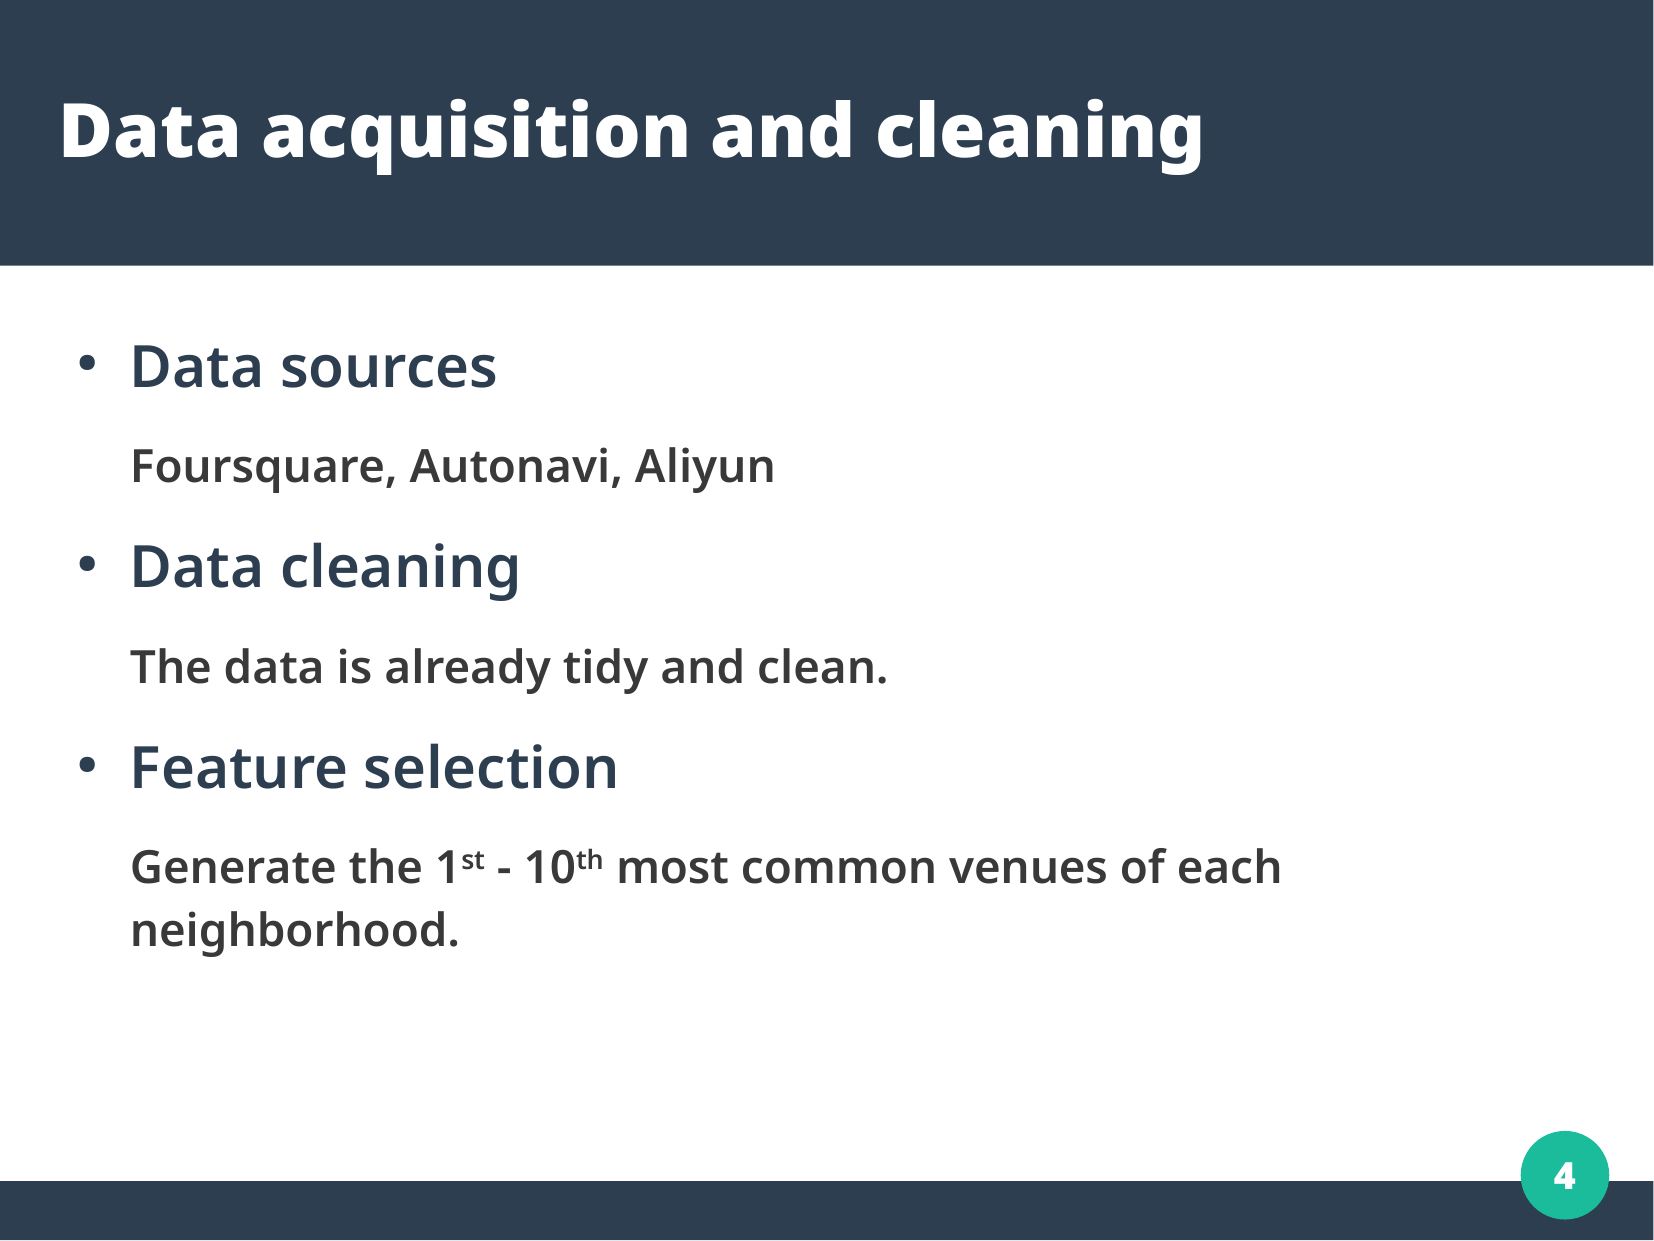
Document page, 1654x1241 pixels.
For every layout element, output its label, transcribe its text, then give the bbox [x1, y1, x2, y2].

list Data sources Foursquare, Autonavi, Aliyun Data cleaning The data is already tidy and clean. Feature selection Generate the 1st - 10th most common venues of each neighborhood. [59, 324, 1595, 1152]
title Data acquisition and cleaning [59, 49, 1595, 207]
